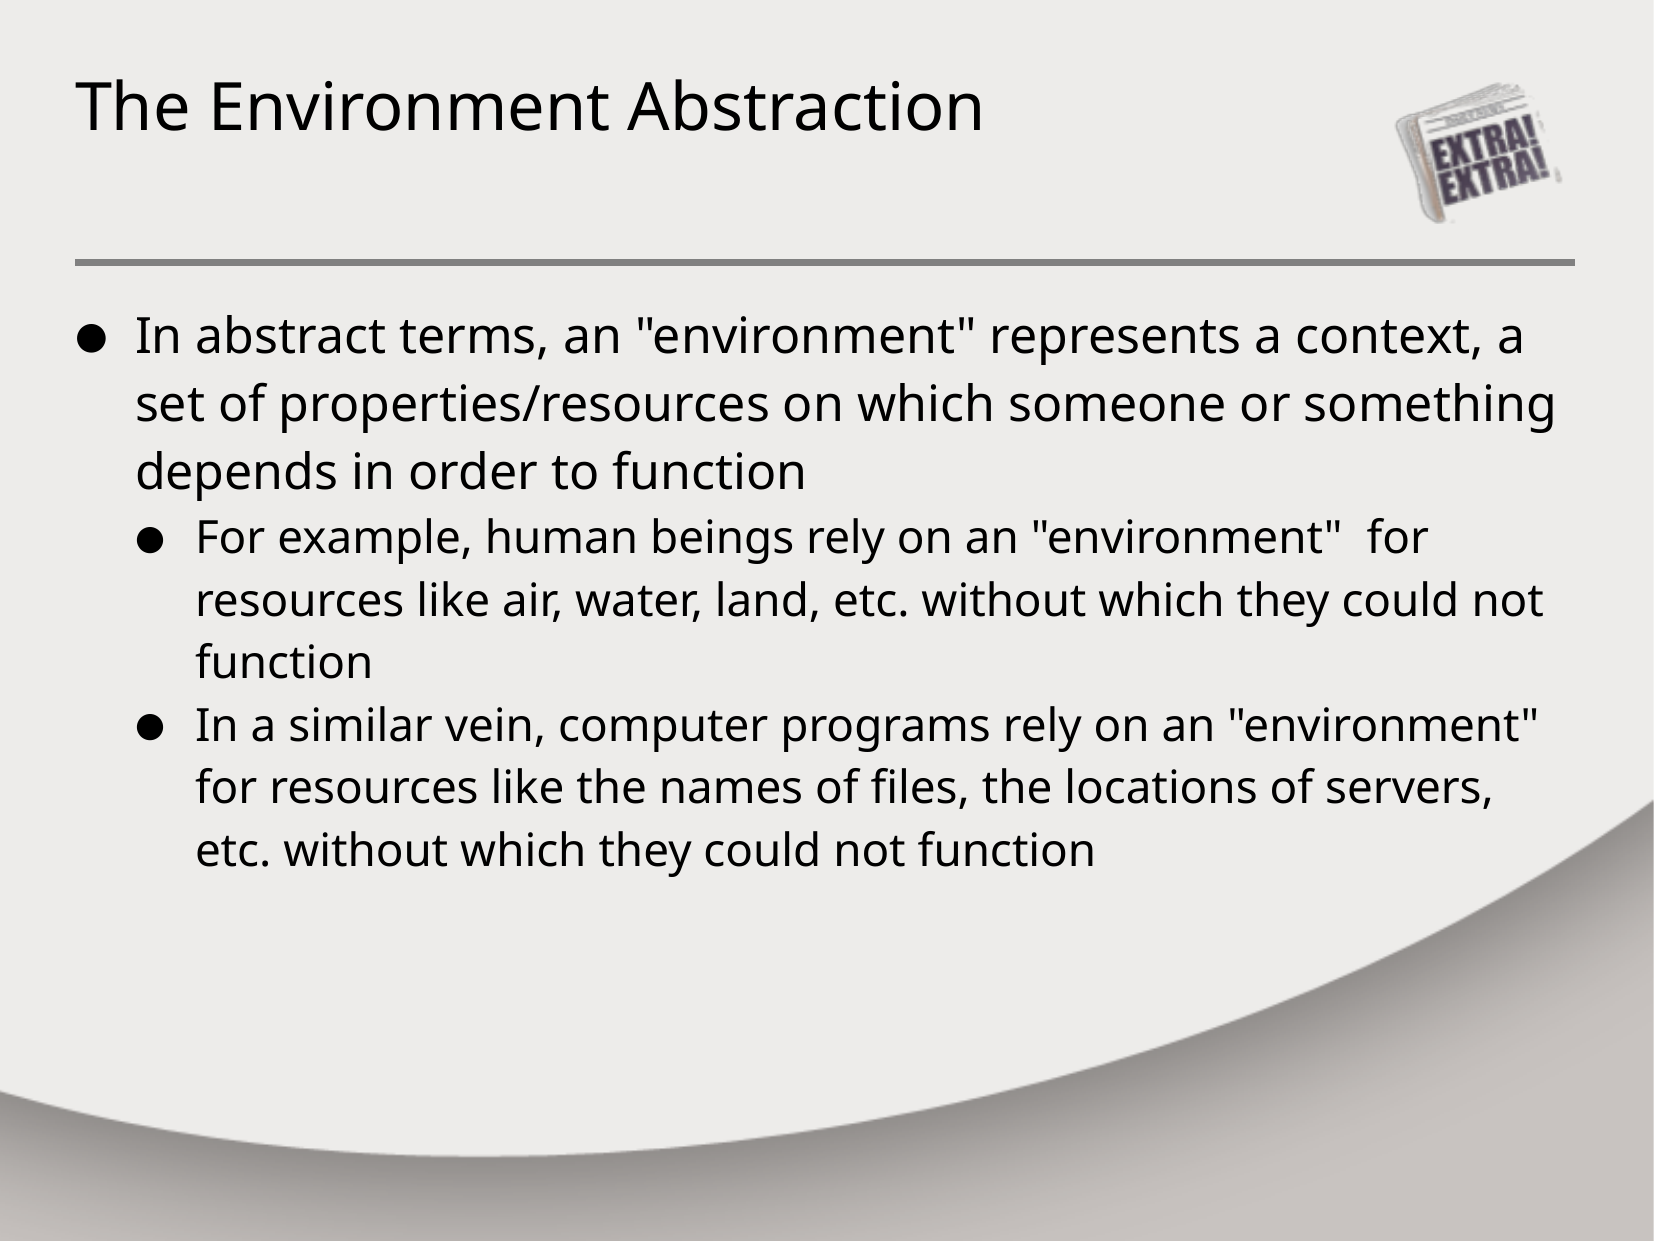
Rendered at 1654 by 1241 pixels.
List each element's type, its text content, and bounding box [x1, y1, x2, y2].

title The Environment Abstraction [75, 75, 1387, 226]
picture [0, 0, 1654, 1241]
list In abstract terms, an "environment" represents a context, a set of properties/resources on which someone or something depends in order to function For example, human beings rely on an "environment" for resources like air, water, land, etc. without which they could not function In a similar vein, computer programs rely on an "environment" for resources like the names of files, the locations of servers, etc. without which they could not function [75, 300, 1576, 1163]
